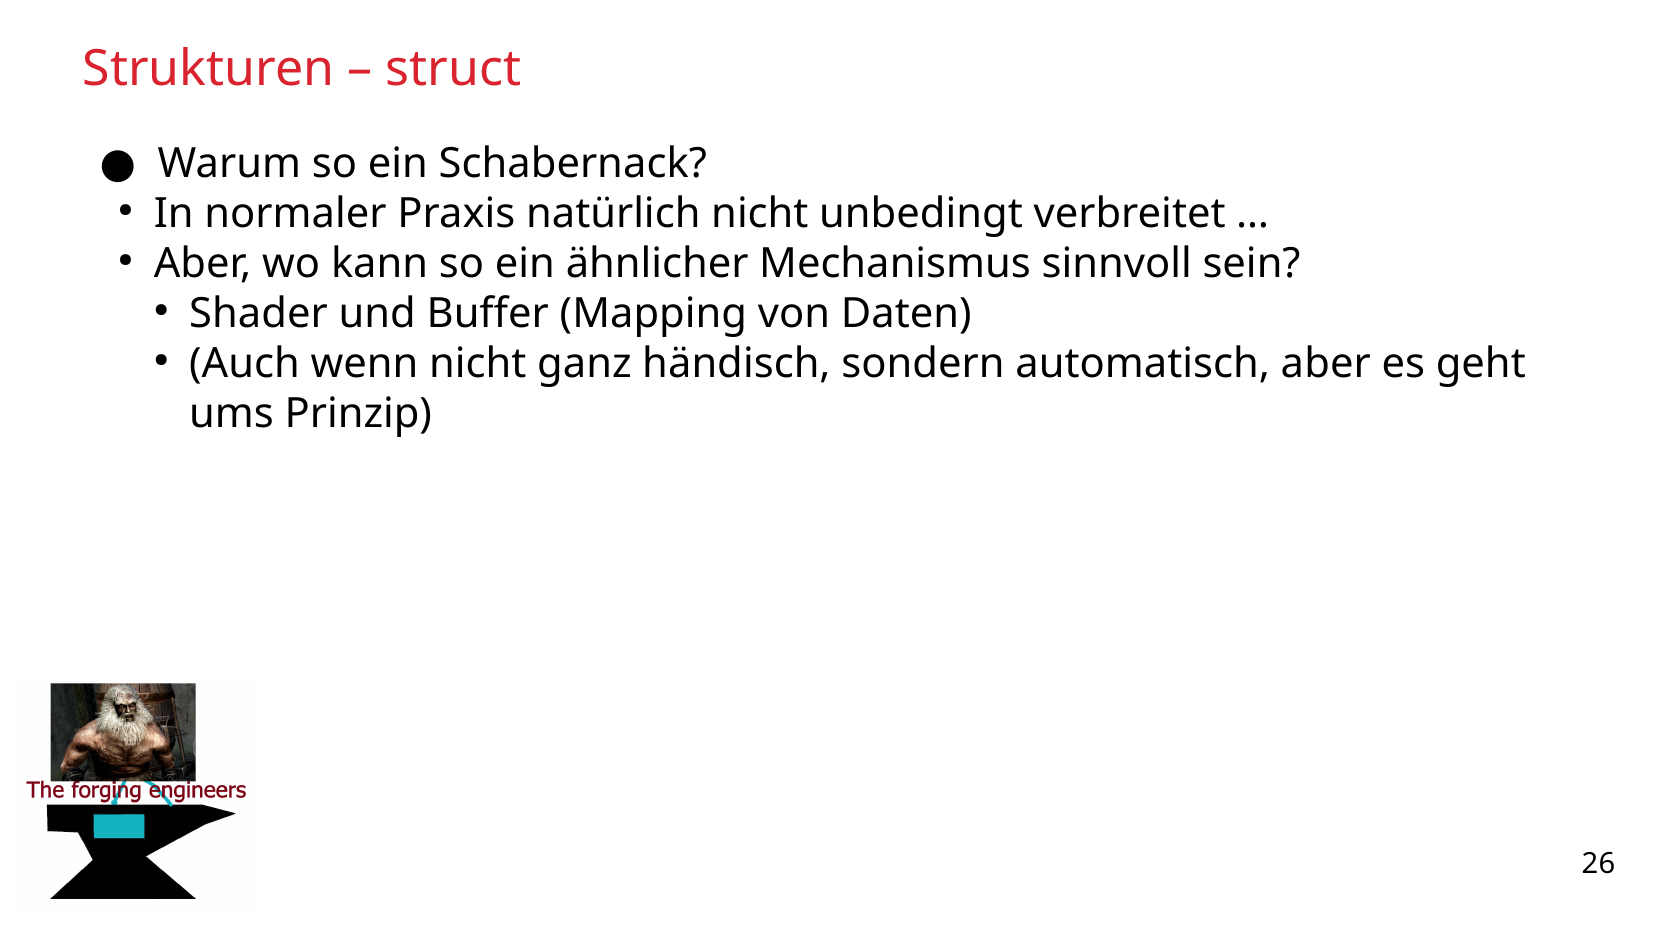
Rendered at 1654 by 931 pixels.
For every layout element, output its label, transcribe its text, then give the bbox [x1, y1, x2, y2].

text_box Warum so ein Schabernack? In normaler Praxis natürlich nicht unbedingt verbreitet … Aber, wo kann so ein ähnlicher Mechanismus sinnvoll sein? Shader und Buffer (Mapping von Daten) (Auch wenn nicht ganz händisch, sondern automatisch, aber es geht ums Prinzip) [82, 135, 1548, 449]
picture [17, 679, 254, 916]
title Strukturen – struct [82, 37, 1571, 95]
